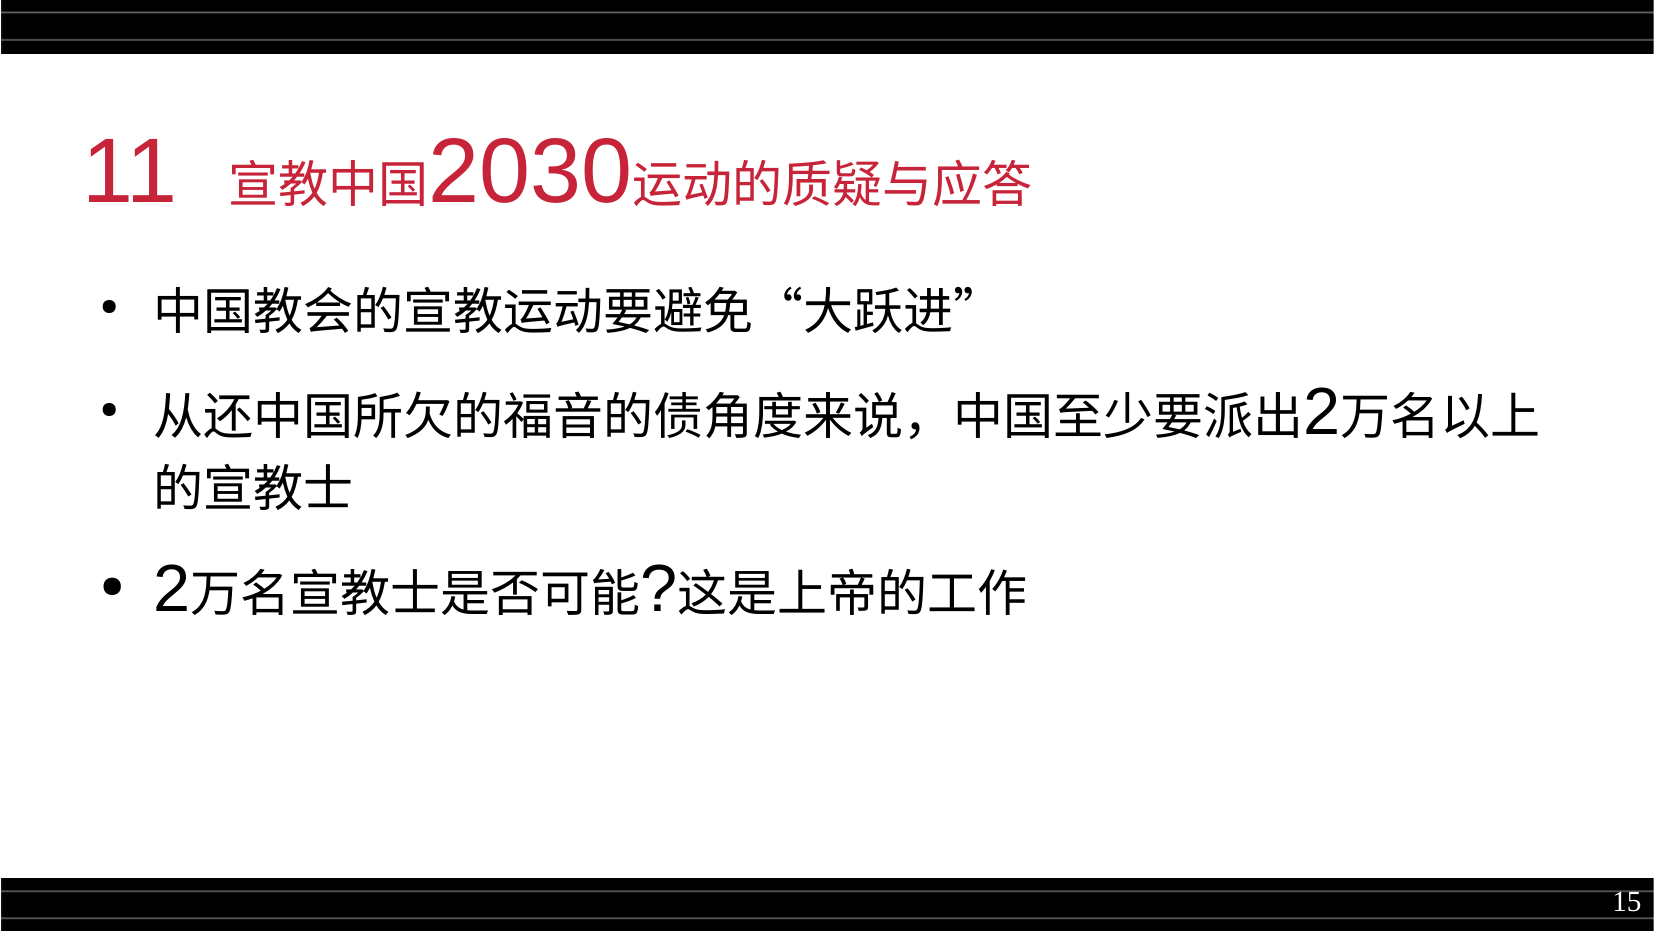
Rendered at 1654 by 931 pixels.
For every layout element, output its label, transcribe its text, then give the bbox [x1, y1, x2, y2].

list 中国教会的宣教运动要避免“大跃进” 从还中国所欠的福音的债角度来说，中国至少要派出2万名以上的宣教士 2万名宣教士是否可能?这是上帝的工作 [82, 271, 1571, 851]
picture [1, 878, 1654, 931]
title 11 宣教中国2030运动的质疑与应答 [82, 92, 1571, 249]
picture [1, 0, 1654, 54]
